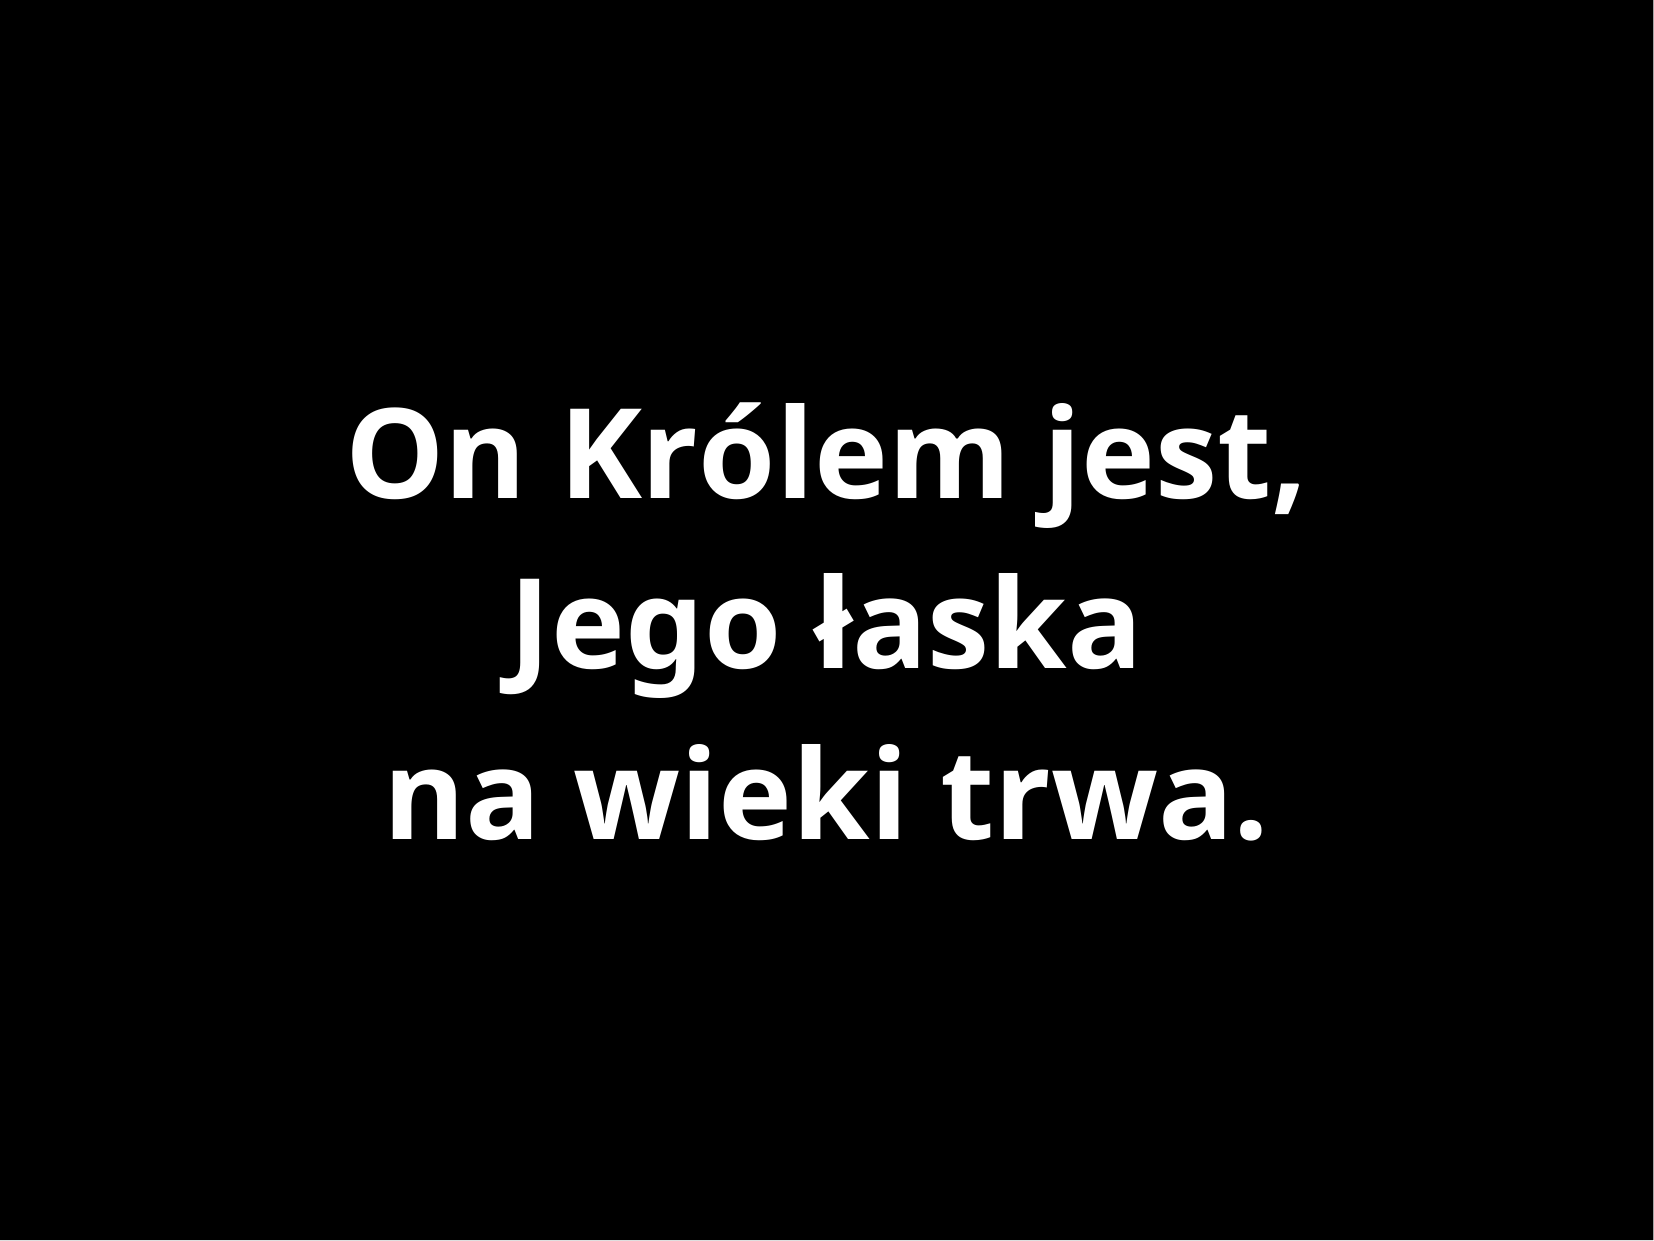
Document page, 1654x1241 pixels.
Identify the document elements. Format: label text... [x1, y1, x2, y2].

title On Królem jest, Jego łaska na wieki trwa. [0, 0, 1654, 1241]
